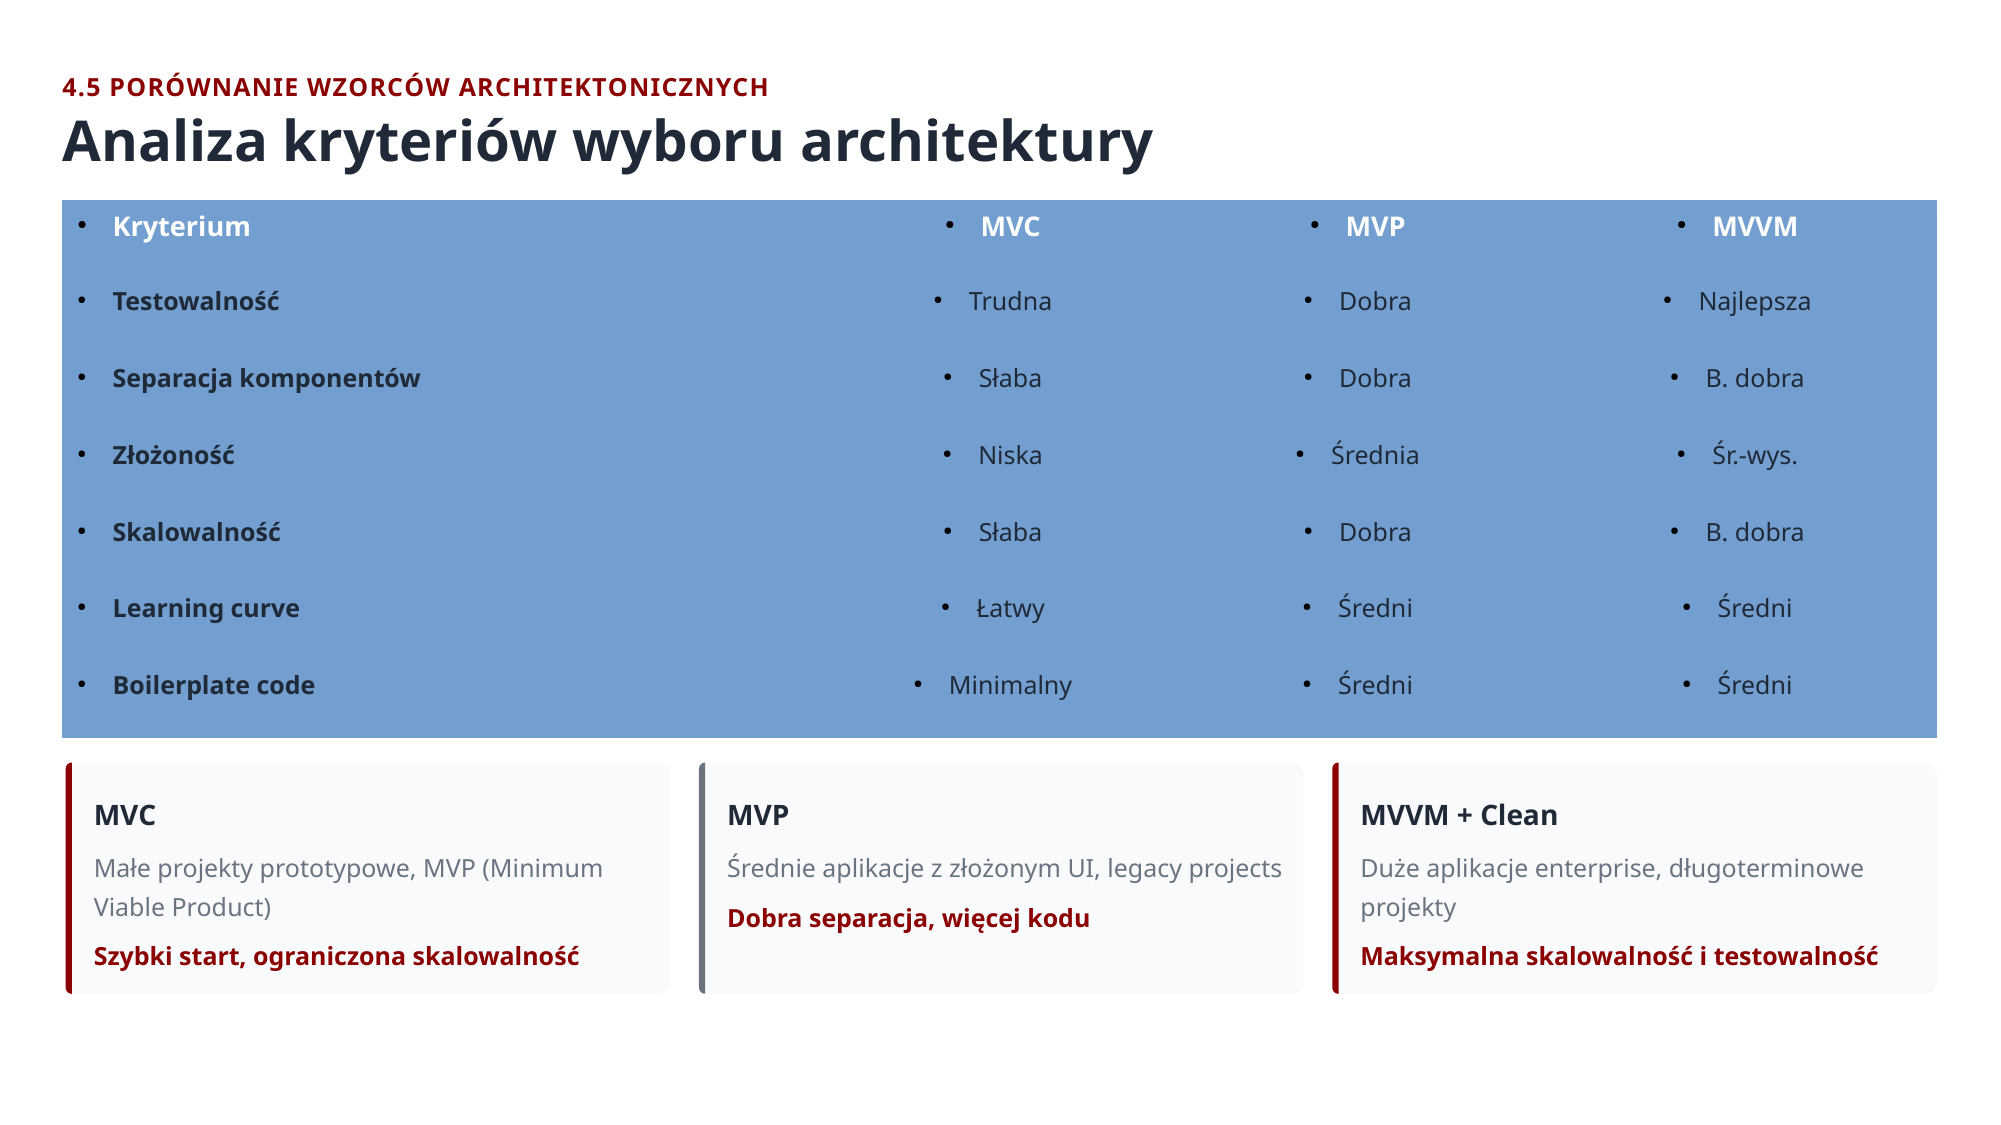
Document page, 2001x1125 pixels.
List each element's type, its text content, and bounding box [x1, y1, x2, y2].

table_cell Learning curve [62, 584, 808, 661]
table_header MVVM [1538, 200, 1937, 277]
text_box 4.5 PORÓWNANIE WZORCÓW ARCHITEKTONICZNYCH [62, 62, 1950, 100]
table_cell Średni [1178, 661, 1538, 738]
table_cell Niska [808, 430, 1178, 507]
table_header MVP [1178, 200, 1538, 277]
table_cell Słaba [808, 507, 1178, 584]
text_box Maksymalna skalowalność i testowalność [1360, 931, 1924, 969]
table_cell Testowalność [62, 277, 808, 354]
table_cell Średni [1538, 584, 1937, 661]
table_cell Najlepsza [1538, 277, 1937, 354]
text_box Dobra separacja, więcej kodu [727, 894, 1291, 931]
text_box [65, 762, 671, 994]
table_header Kryterium [62, 200, 808, 277]
text_box Średnie aplikacje z złożonym UI, legacy projects [727, 844, 1291, 881]
table_cell B. dobra [1538, 507, 1937, 584]
table_cell Dobra [1178, 354, 1538, 430]
text_box [1332, 762, 1937, 994]
table_cell Łatwy [808, 584, 1178, 661]
table_cell Śr.-wys. [1538, 430, 1937, 507]
text_box MVVM + Clean [1360, 787, 1926, 831]
table_cell Słaba [808, 354, 1178, 430]
table_cell Minimalny [808, 661, 1178, 738]
text_box Analiza kryteriów wyboru architektury [62, 112, 1966, 175]
text_box MVP [727, 787, 1293, 831]
table_cell Złożoność [62, 430, 808, 507]
table_cell Separacja komponentów [62, 354, 808, 430]
text_box [698, 762, 1304, 994]
table_cell Dobra [1178, 277, 1538, 354]
table_cell Trudna [808, 277, 1178, 354]
table_cell Dobra [1178, 507, 1538, 584]
table_cell Skalowalność [62, 507, 808, 584]
text_box Szybki start, ograniczona skalowalność [94, 931, 658, 969]
table_cell Boilerplate code [62, 661, 808, 738]
table_cell Średni [1178, 584, 1538, 661]
table_cell Średni [1538, 661, 1937, 738]
text_box Duże aplikacje enterprise, długoterminowe projekty [1360, 844, 1924, 919]
table_cell Średnia [1178, 430, 1538, 507]
table_header MVC [808, 200, 1178, 277]
text_box MVC [94, 787, 659, 831]
text_box Małe projekty prototypowe, MVP (Minimum Viable Product) [94, 844, 658, 919]
table_cell B. dobra [1538, 354, 1937, 430]
